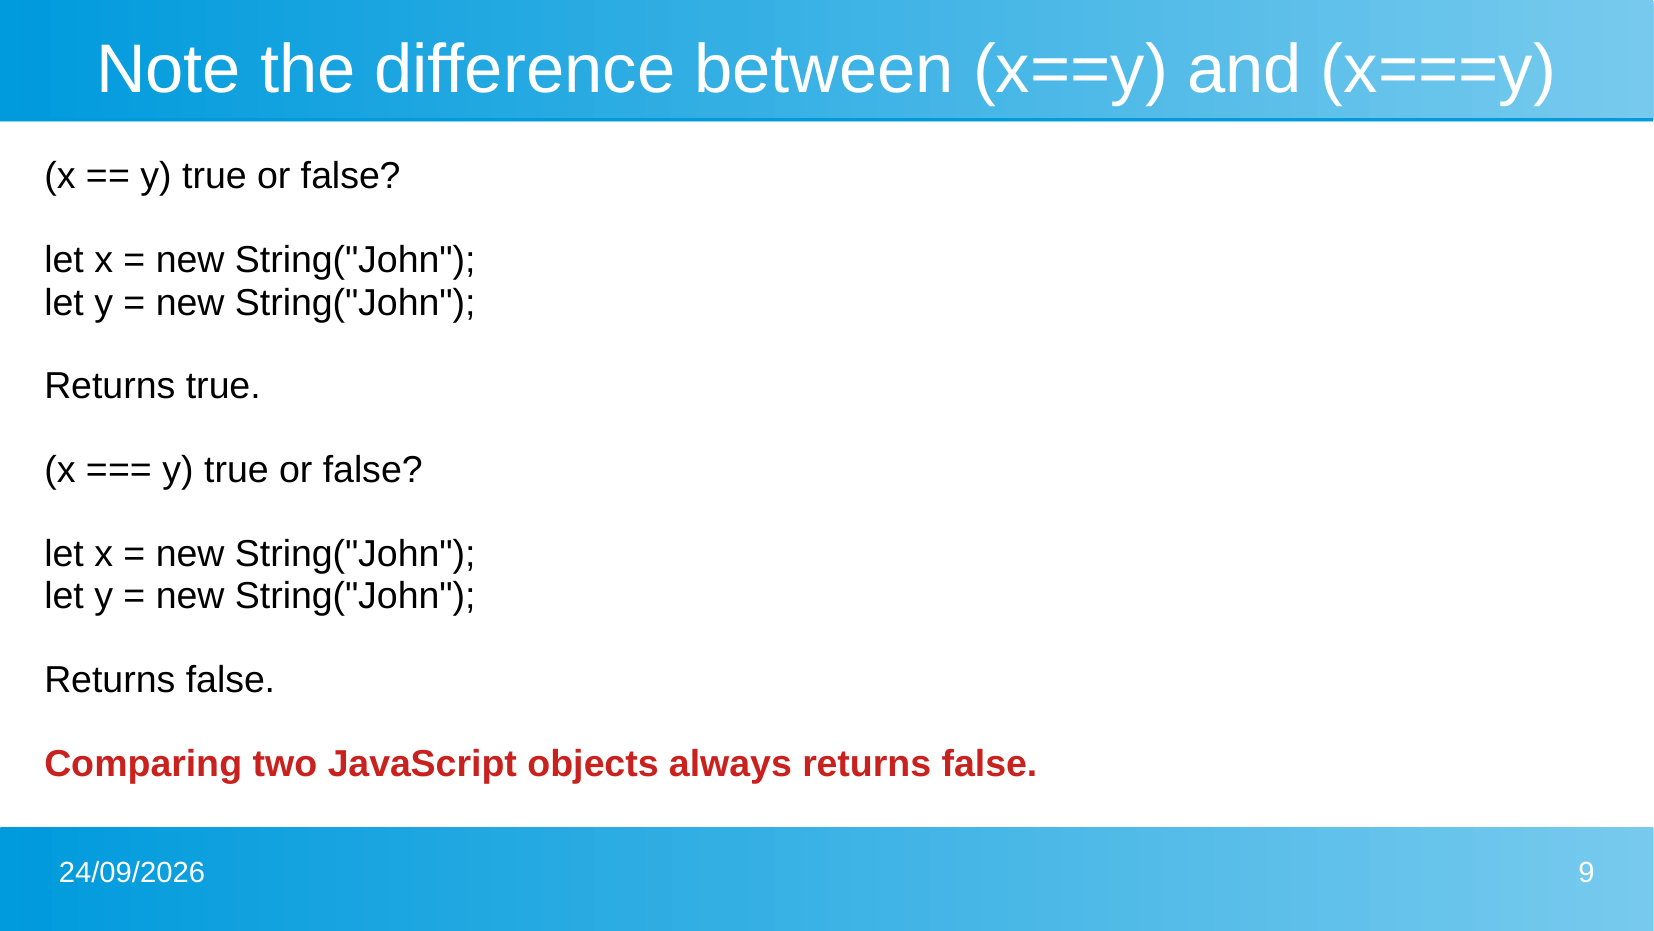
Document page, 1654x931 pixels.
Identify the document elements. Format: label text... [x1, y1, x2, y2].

text_box (x == y) true or false? let x = new String("John"); let y = new String("John"); Returns true. (x === y) true or false? let x = new String("John"); let y = new String("John"); Returns false. Comparing two JavaScript objects always returns false. [29, 147, 1654, 793]
title Note the difference between (x==y) and (x===y) [59, 29, 1595, 108]
